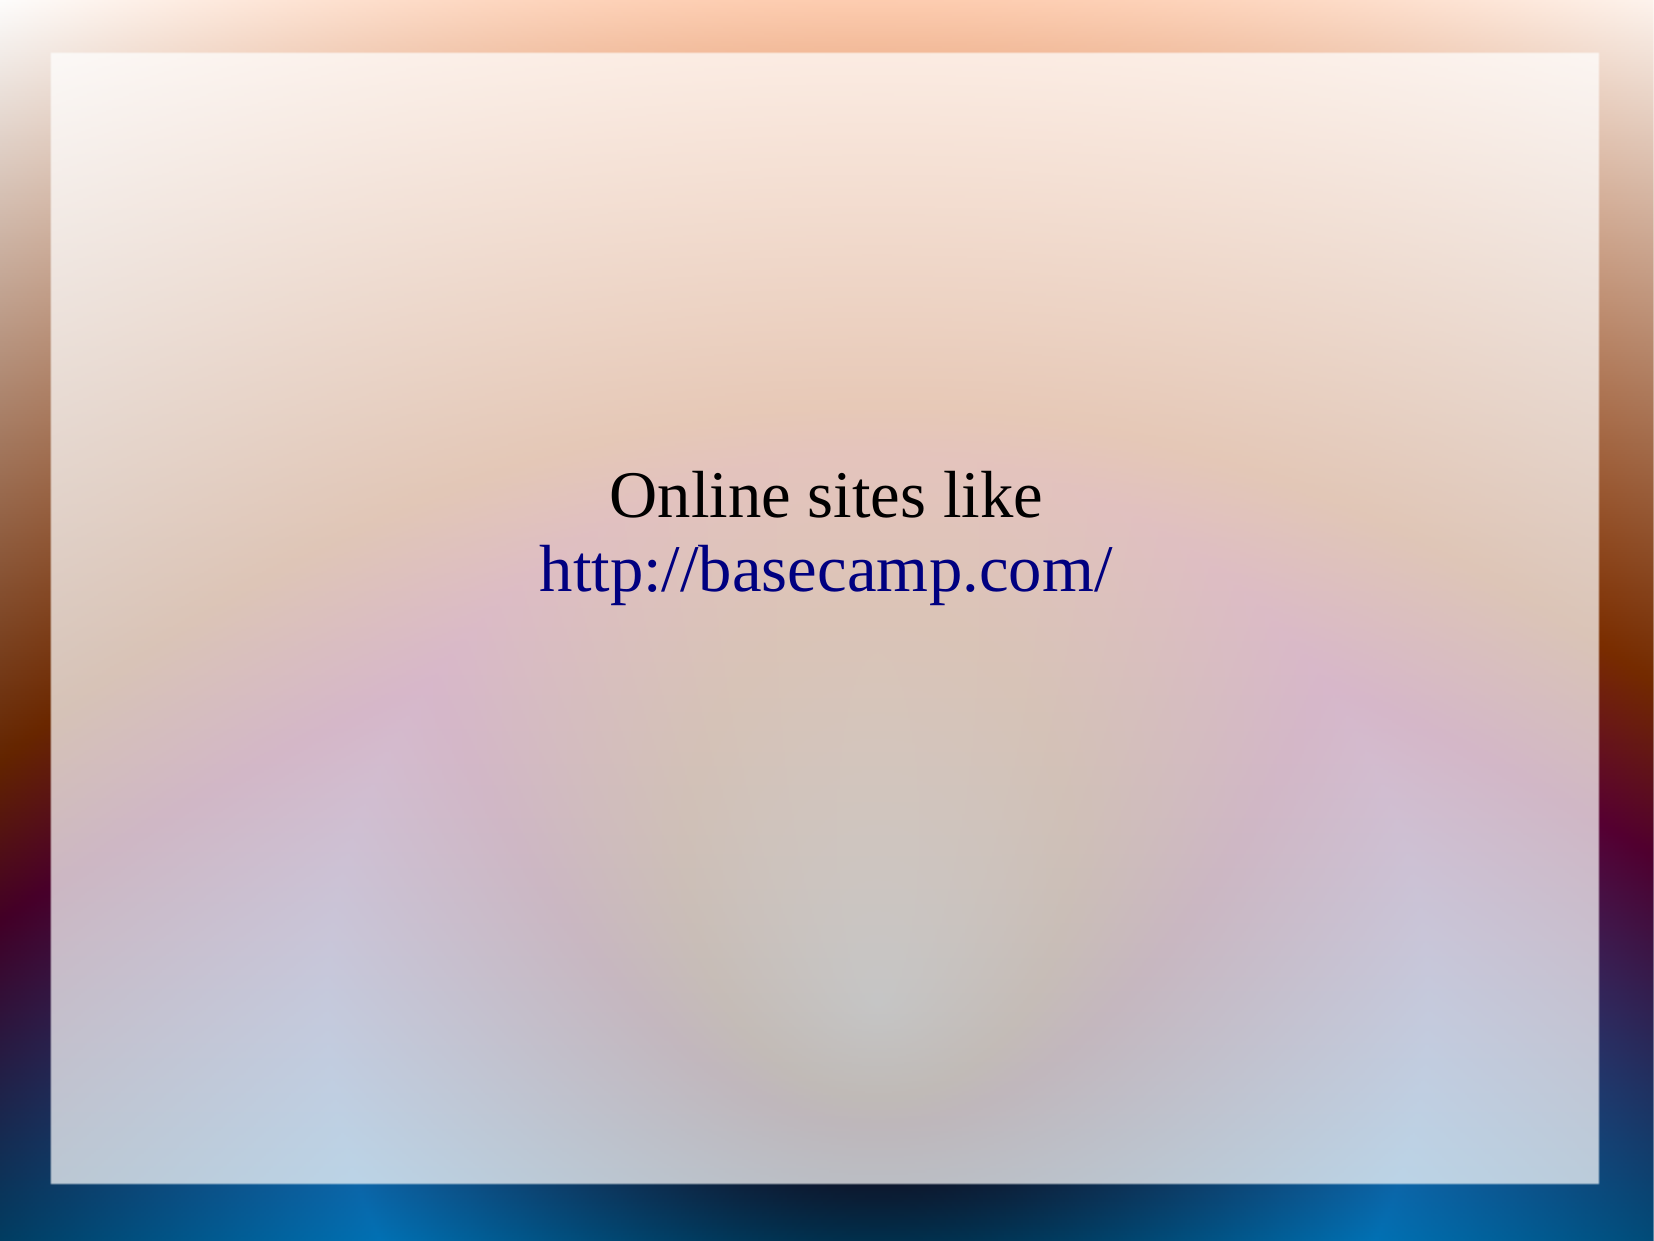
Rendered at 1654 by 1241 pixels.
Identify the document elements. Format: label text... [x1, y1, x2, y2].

picture [0, 0, 1654, 1241]
subtitle Online sites like http://basecamp.com/ [82, 55, 1571, 1010]
